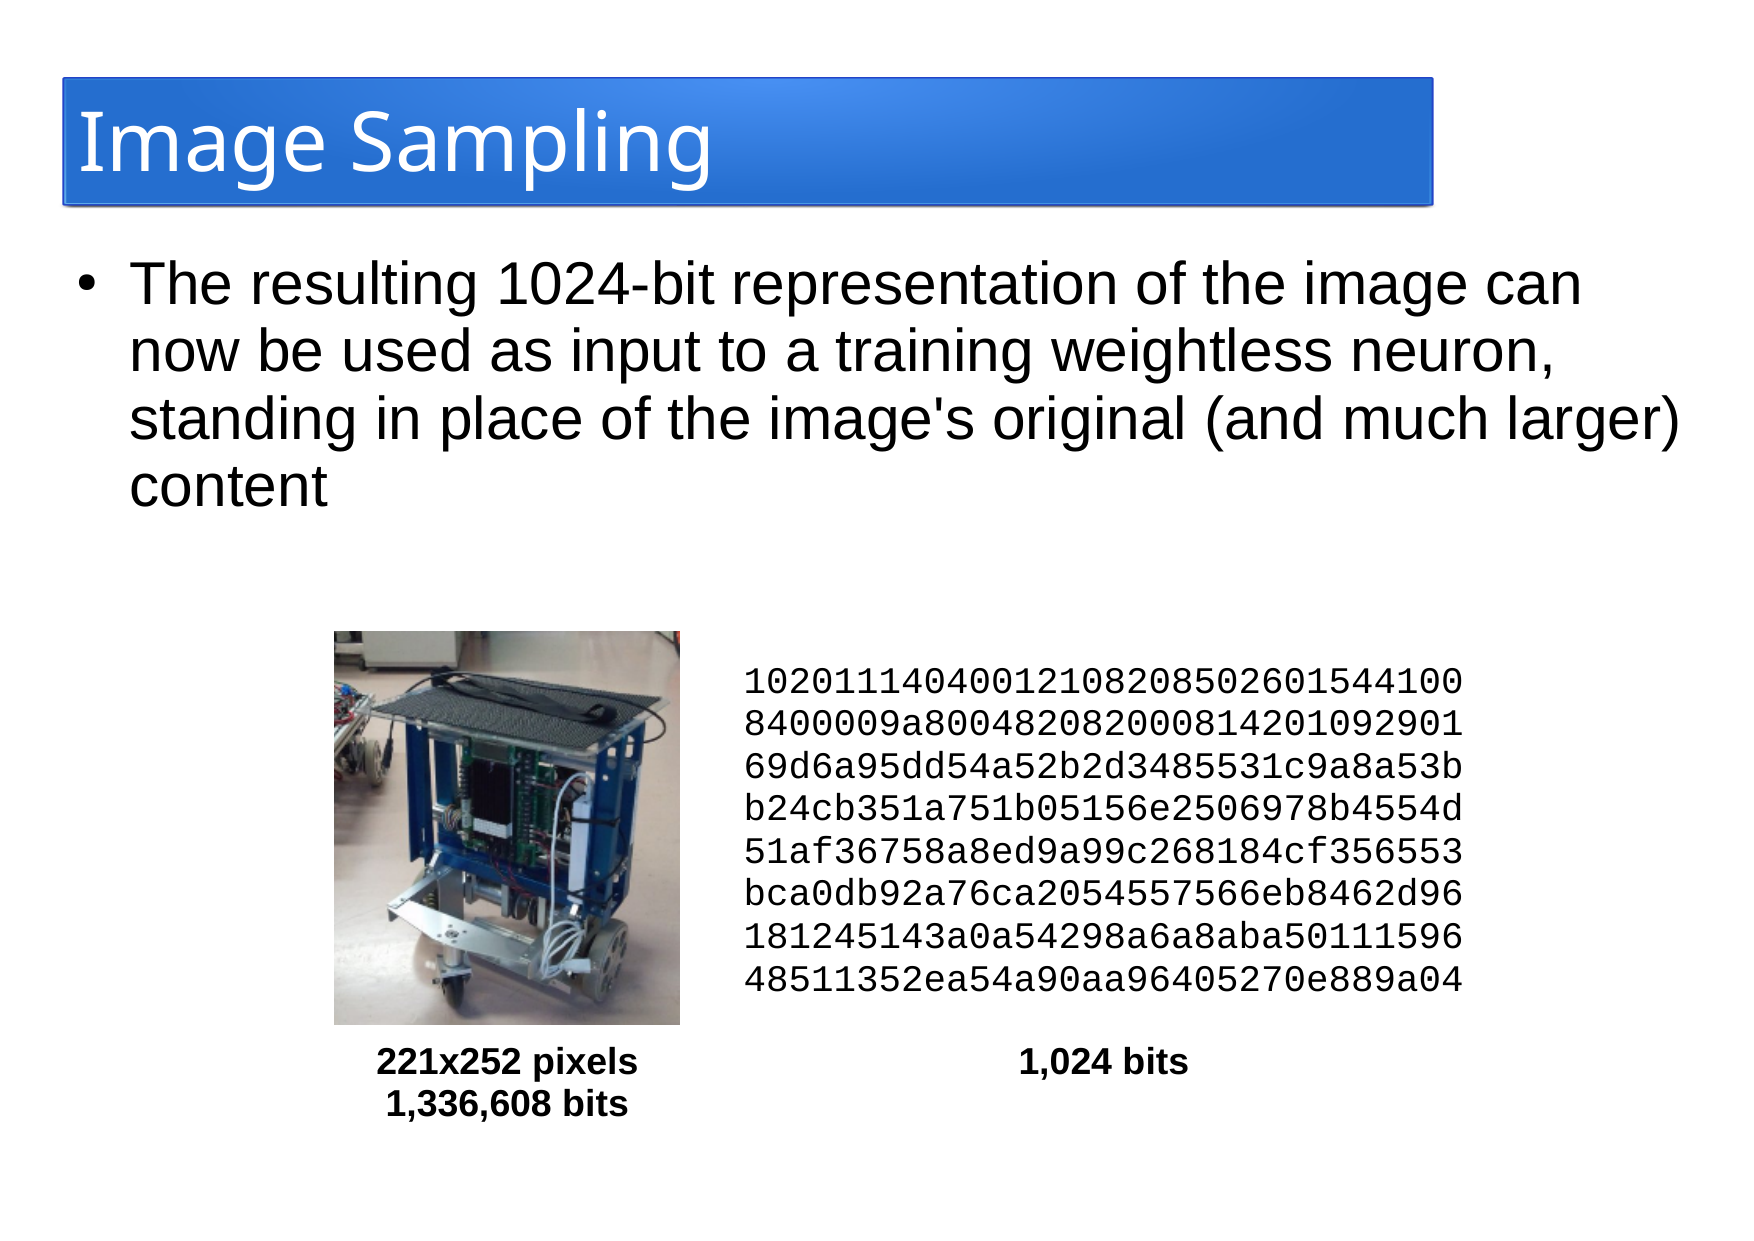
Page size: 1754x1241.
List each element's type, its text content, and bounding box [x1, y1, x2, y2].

text_box 10201114040012108208502601544100 8400009a800482082000814201092901 69d6a95dd54a52b2d3485531c9a8a53b b24cb351a751b05156e2506978b4554d 51af36758a8ed9a99c268184cf356553 bca0db92a76ca2054557566eb8462d96 181245143a0a54298a6a8aba50111596 48511352ea54a90aa96405270e889a04 [702, 625, 1506, 1039]
picture [334, 631, 680, 1025]
text_box 1,024 bits [914, 1032, 1293, 1090]
title Image Sampling [78, 80, 1429, 198]
list The resulting 1024-bit representation of the image can now be used as input to a training weightless neuron, standing in place of the image's original (and much larger) content [58, 249, 1696, 543]
text_box 221x252 pixels 1,336,608 bits [318, 1032, 697, 1132]
picture [58, 77, 1439, 209]
